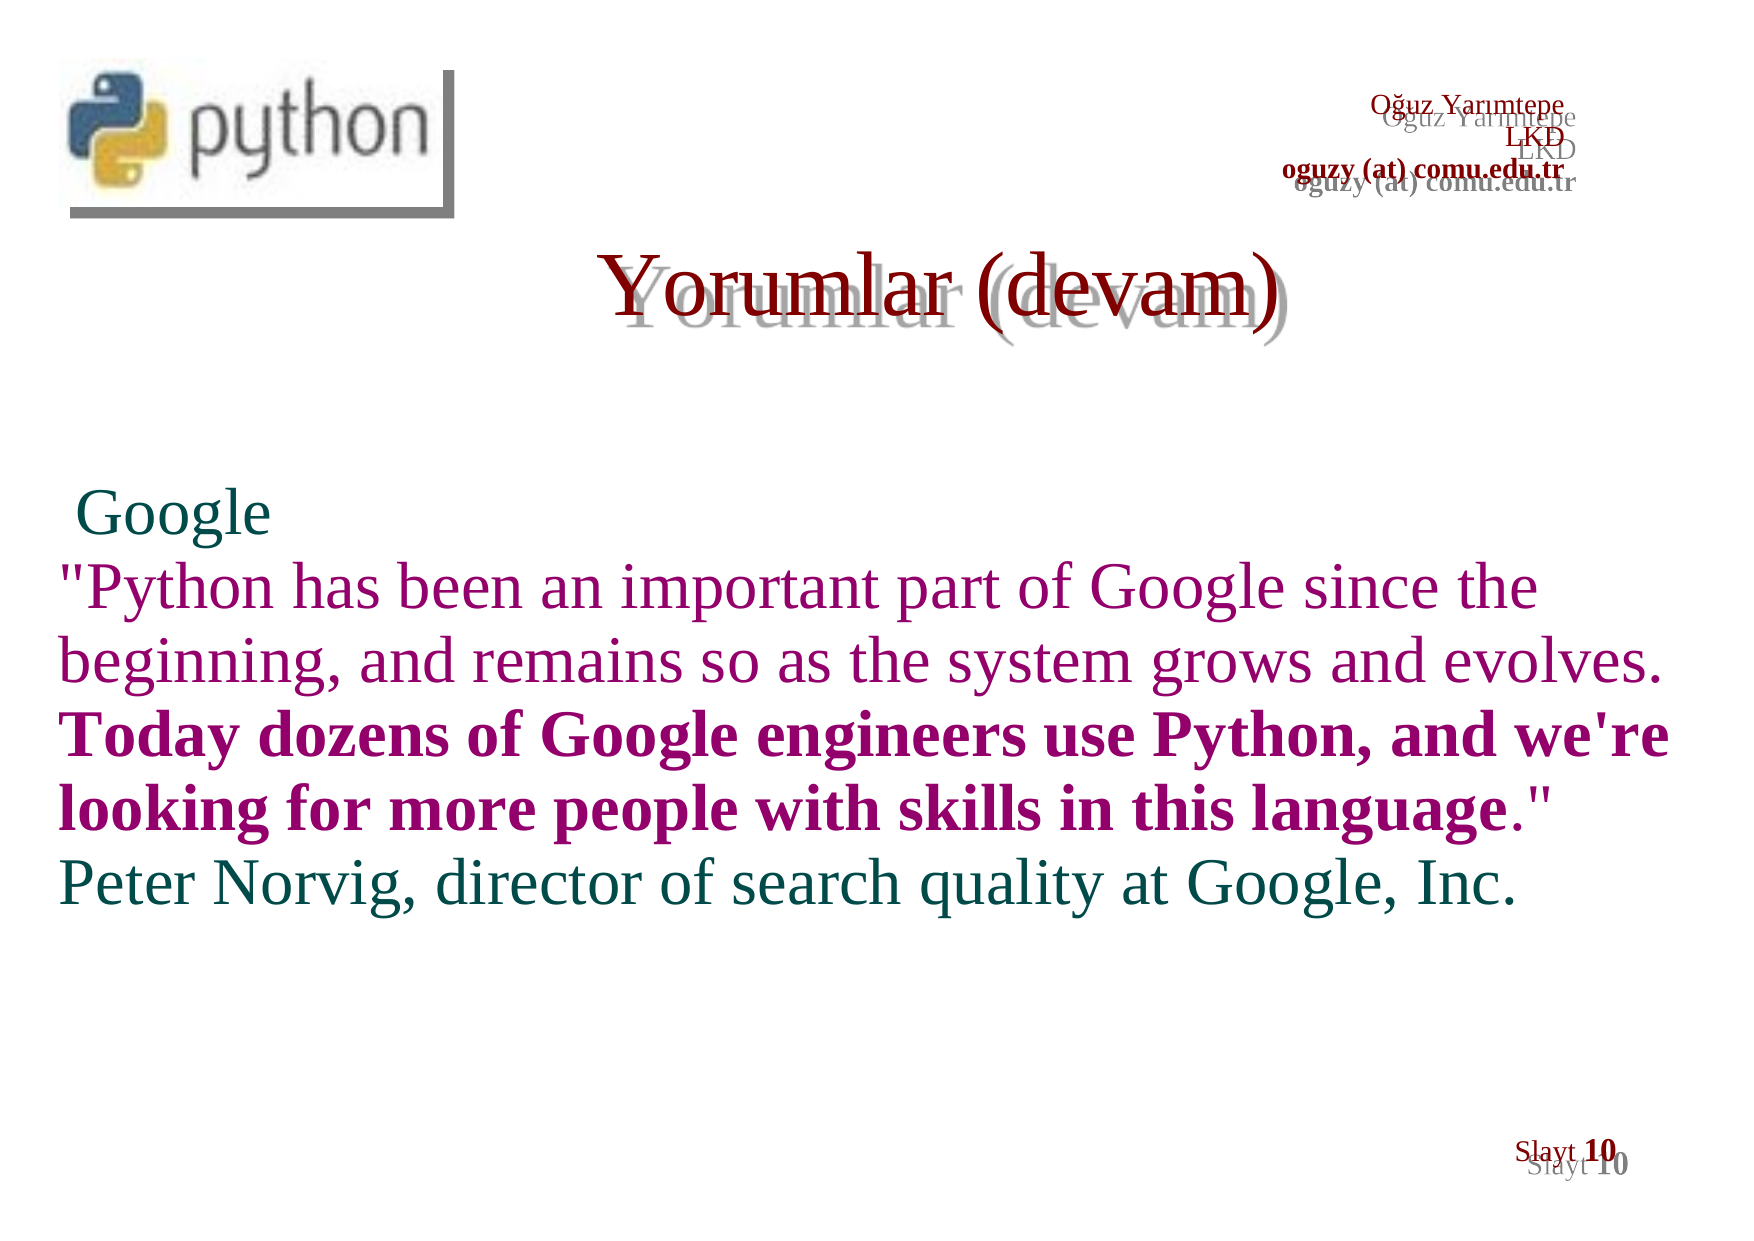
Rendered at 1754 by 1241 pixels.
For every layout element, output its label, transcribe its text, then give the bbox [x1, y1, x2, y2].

subtitle Google "Python has been an important part of Google since the beginning, and remains so as the system grows and evolves. Today dozens of Google engineers use Python, and we're looking for more people with skills in this language." Peter Norvig, director of search quality at Google, Inc. [59, 360, 1695, 1034]
title Yorumlar (devam) [194, 214, 1684, 355]
picture [59, 58, 443, 207]
